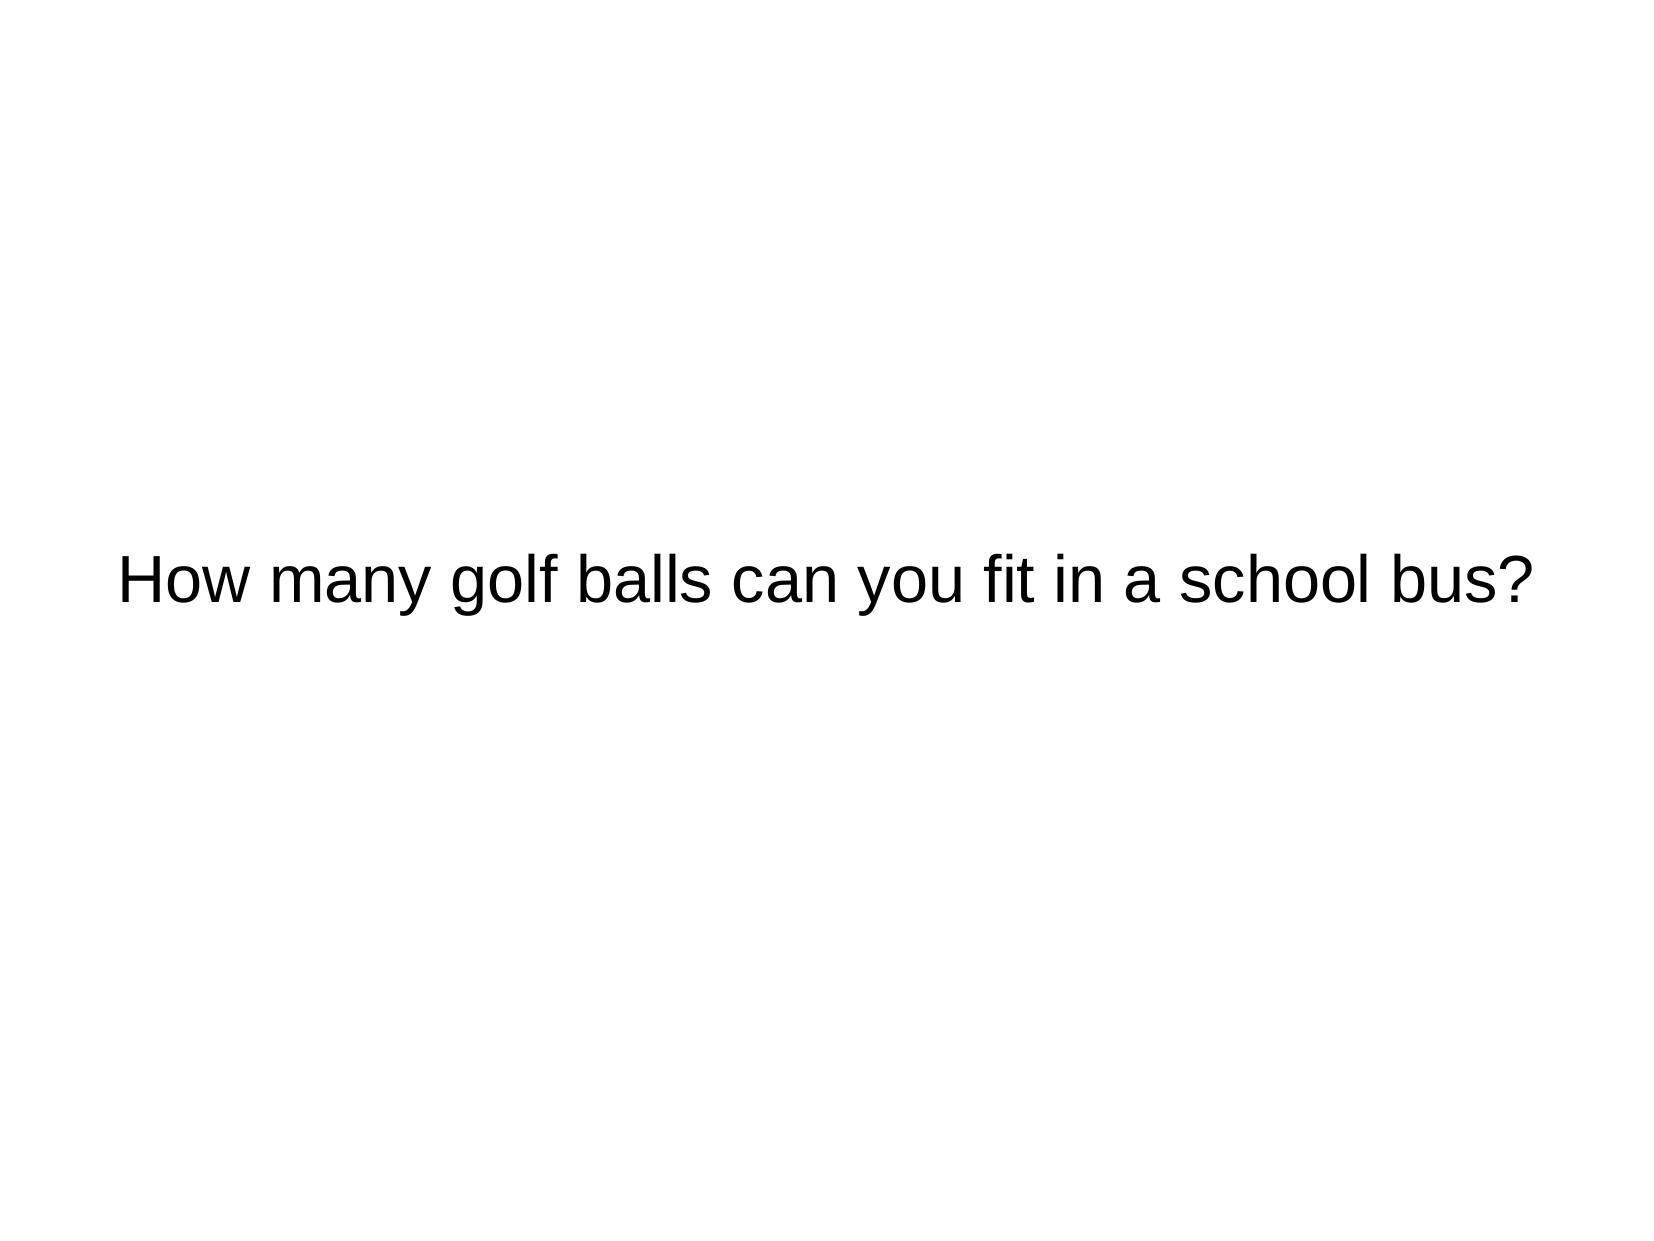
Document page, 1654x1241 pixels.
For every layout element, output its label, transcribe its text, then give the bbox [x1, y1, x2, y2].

subtitle How many golf balls can you fit in a school bus? [82, 56, 1571, 1102]
